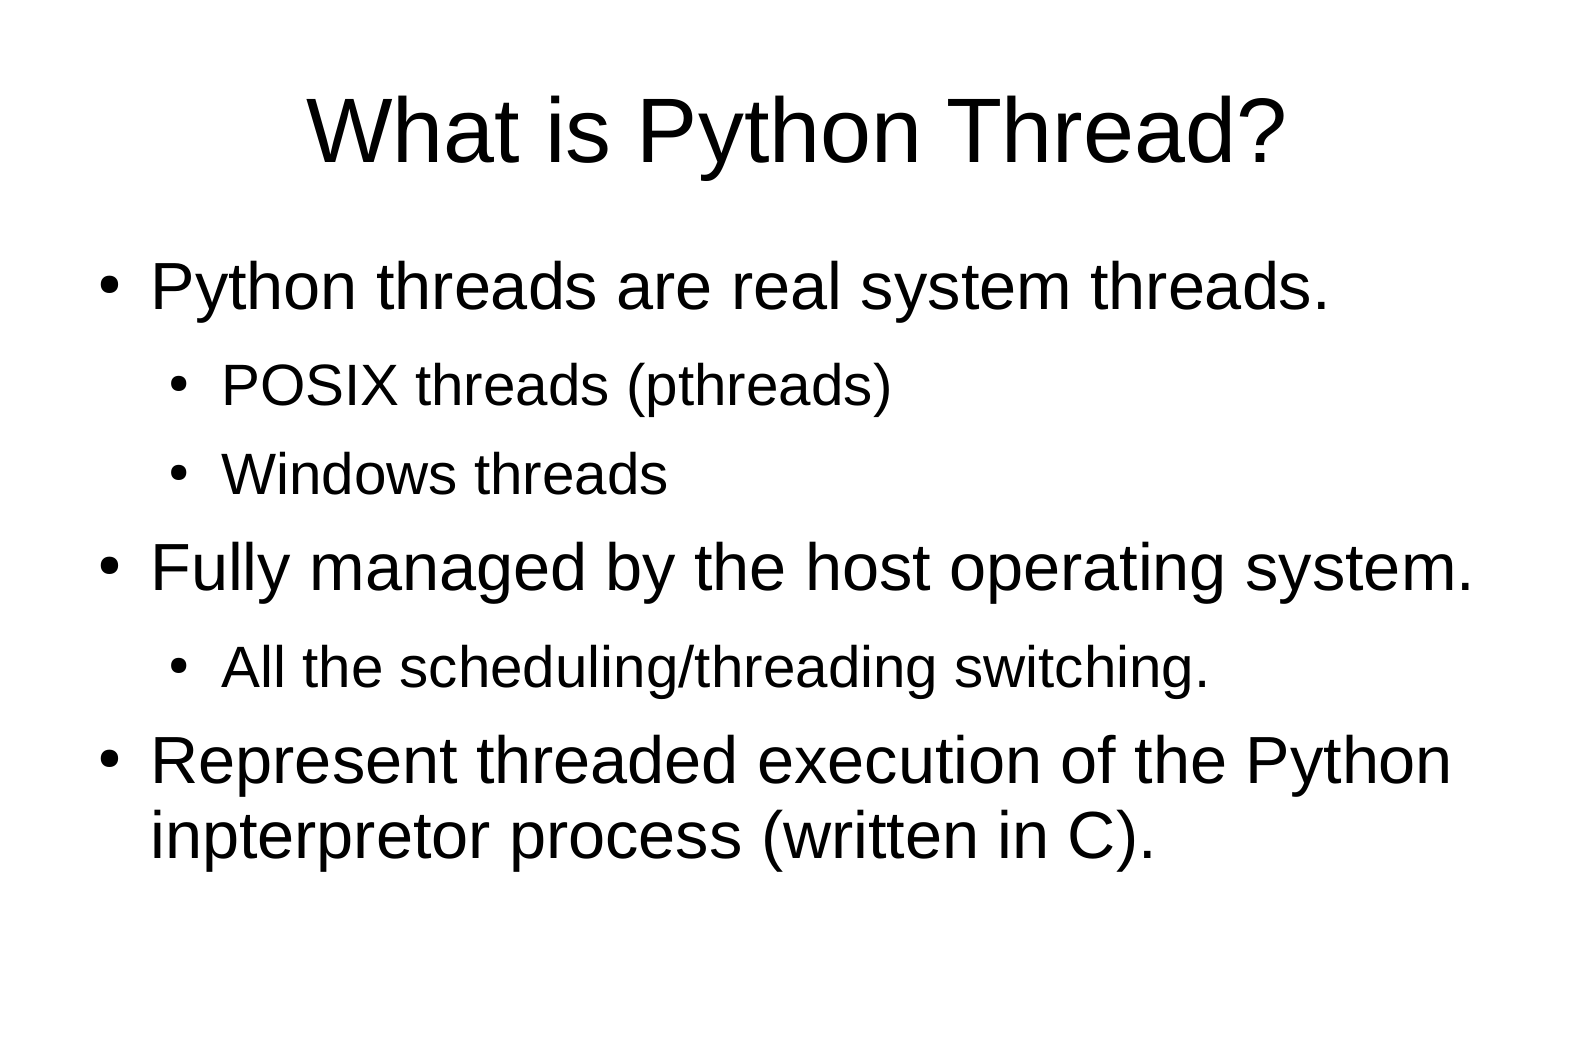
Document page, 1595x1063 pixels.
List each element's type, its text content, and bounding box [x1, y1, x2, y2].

title What is Python Thread? [79, 49, 1515, 213]
list Python threads are real system threads. POSIX threads (pthreads) Windows threads Fully managed by the host operating system. All the scheduling/threading switching. Represent threaded execution of the Python inpterpretor process (written in C). [79, 248, 1515, 951]
